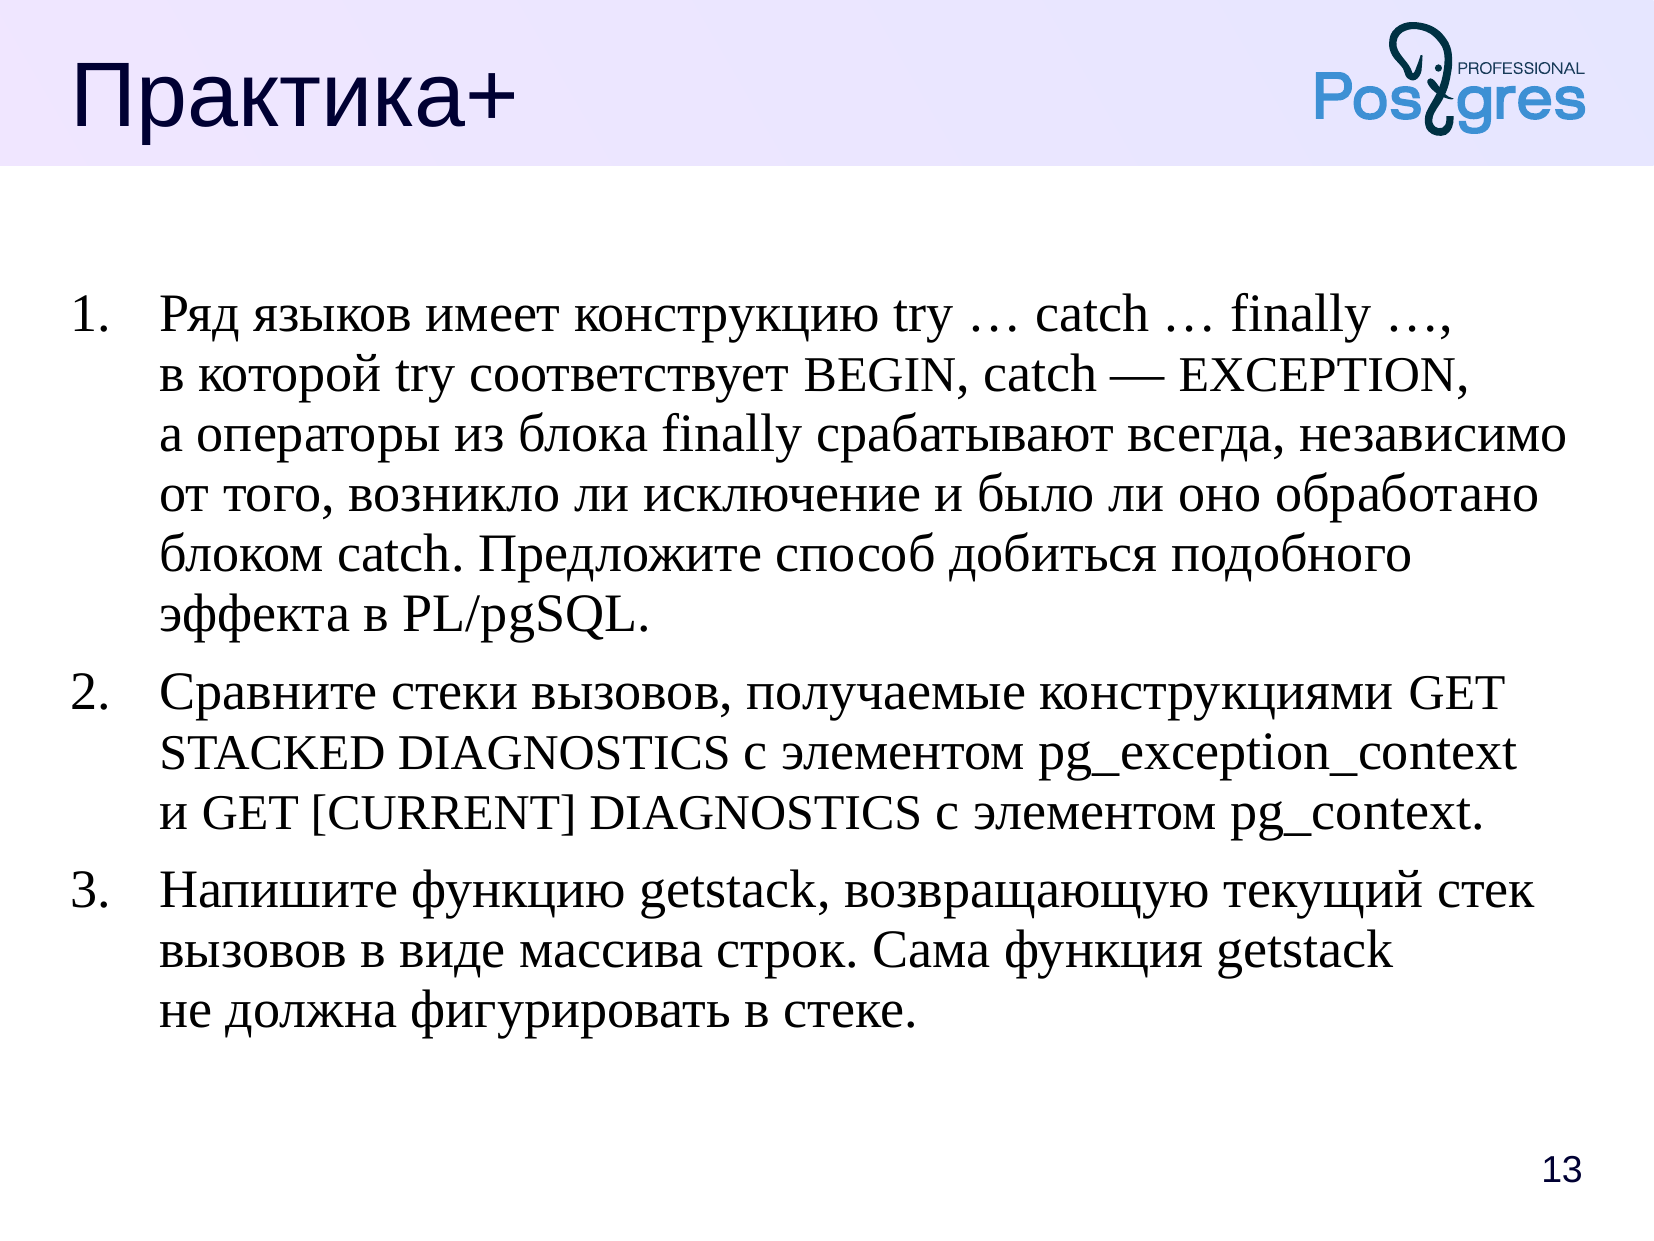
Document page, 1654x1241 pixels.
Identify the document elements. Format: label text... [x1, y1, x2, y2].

list Ряд языков имеет конструкцию try … catch … finally …, в которой try соответствует BEGIN, catch — EXCEPTION, а операторы из блока finally срабатывают всегда, независимо от того, возникло ли исключение и было ли оно обработано блоком catch. Предложите способ добиться подобного эффекта в PL/pgSQL. Сравните стеки вызовов, получаемые конструкциями GET STACKED DIAGNOSTICS с элементом pg_exception_context и GET [CURRENT] DIAGNOSTICS с элементом pg_context. Напишите функцию getstack, возвращающую текущий стек вызовов в виде массива строк. Сама функция getstack не должна фигурировать в стеке. [70, 283, 1583, 1134]
title Практика+ [70, 43, 1241, 147]
